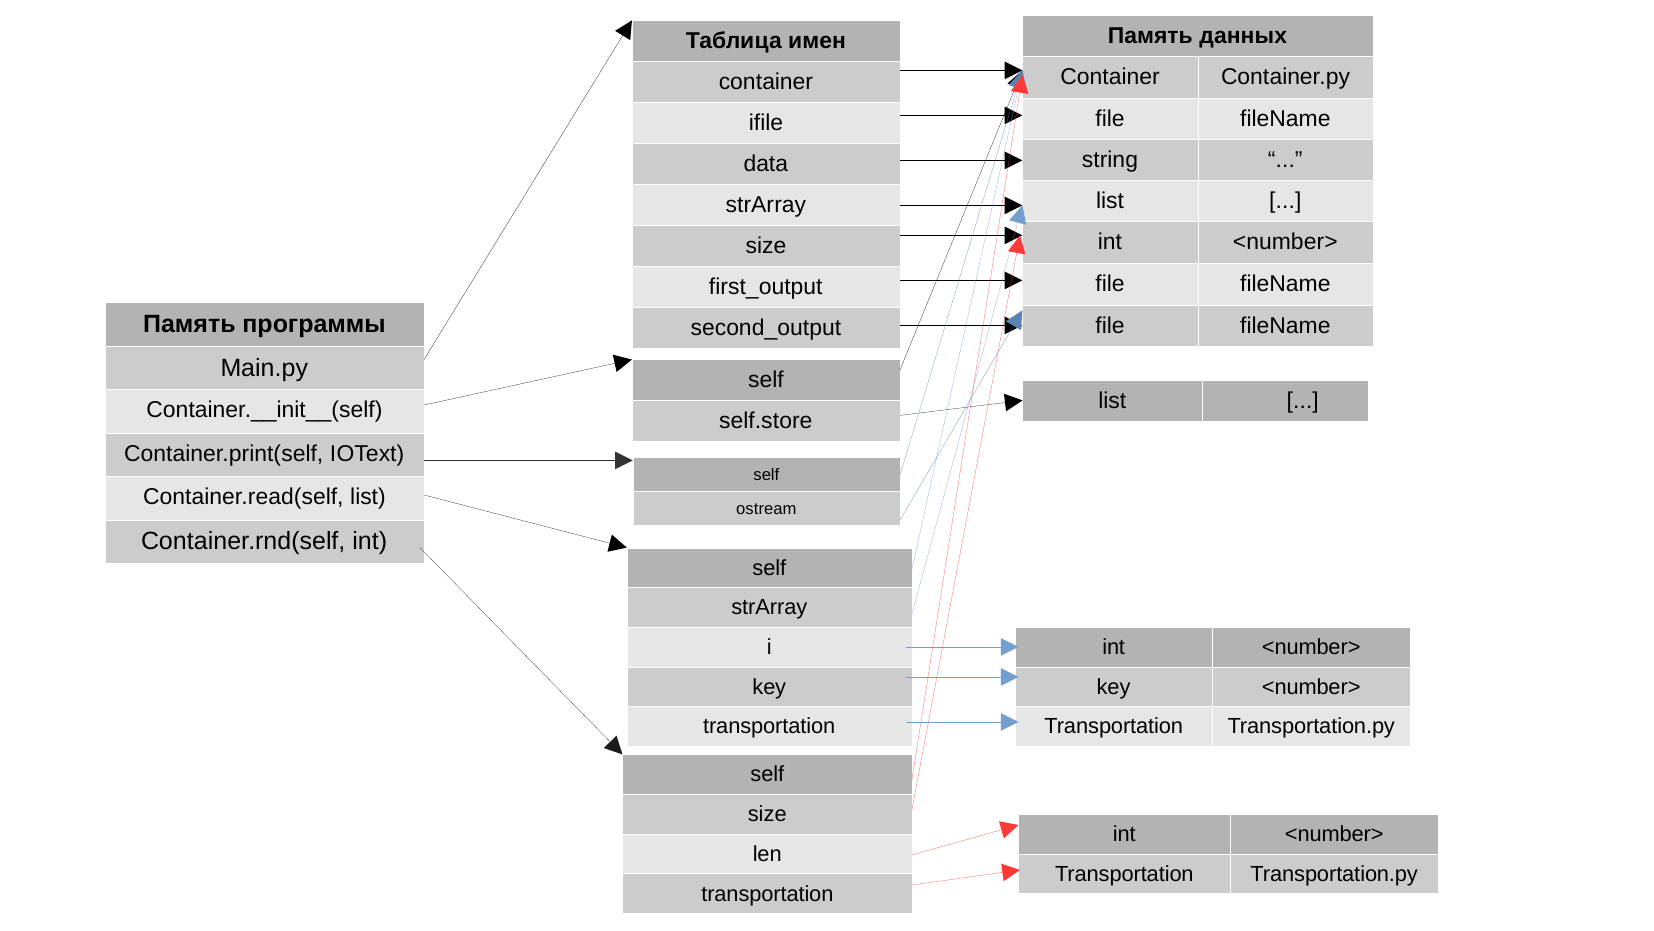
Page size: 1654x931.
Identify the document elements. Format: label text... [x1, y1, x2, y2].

table_header Память программы [106, 303, 424, 346]
table_cell transportation [623, 874, 912, 913]
table_cell Transportation.py [1213, 707, 1410, 746]
table_cell fileName [1199, 306, 1373, 346]
table_header <number> [1213, 628, 1410, 667]
table_cell i [628, 628, 912, 667]
table_cell string [1023, 140, 1198, 180]
table_cell ifile [633, 103, 900, 143]
table_cell file [1023, 264, 1198, 305]
table_header self [628, 549, 912, 587]
table_cell Main.py [106, 347, 424, 389]
table_cell “...” [1199, 140, 1373, 180]
table_cell list [1023, 181, 1198, 221]
table_cell Container.print(self, IOText) [106, 434, 424, 476]
table_cell Transportation [1016, 707, 1212, 746]
table_header Память данных [1023, 16, 1373, 56]
table_cell data [633, 144, 900, 184]
table_cell Transportation [1019, 855, 1230, 893]
table_cell Container.__init__(self) [106, 390, 424, 433]
table_header self [633, 360, 900, 400]
table_cell Container.read(self, list) [106, 477, 424, 520]
table_cell self.store [633, 401, 900, 441]
table_cell <number> [1213, 668, 1410, 706]
table_header <number> [1231, 815, 1438, 854]
table_cell file [1023, 99, 1198, 139]
table_cell file [1023, 306, 1198, 346]
table_header int [1019, 815, 1230, 854]
table_header self [623, 755, 912, 794]
table_header Таблица имен [633, 21, 900, 61]
table_cell second_output [633, 308, 900, 348]
table_cell fileName [1199, 264, 1373, 305]
table_cell fileName [1199, 99, 1373, 139]
table_header self [634, 458, 900, 491]
table_cell key [628, 668, 912, 706]
table_cell len [623, 835, 912, 873]
table_header list [1023, 381, 1202, 421]
table_cell transportation [628, 707, 912, 746]
table_cell container [633, 62, 900, 102]
table_cell Container.py [1199, 57, 1373, 98]
table_cell size [623, 795, 912, 834]
table_cell strArray [628, 588, 912, 627]
table_cell Transportation.py [1231, 855, 1438, 893]
table_cell strArray [633, 185, 900, 225]
table_cell Container [1023, 57, 1198, 98]
table_cell int [1023, 222, 1198, 263]
table_cell size [633, 226, 900, 266]
table_header [...] [1203, 381, 1368, 421]
table_cell ostream [634, 492, 900, 525]
table_cell <number> [1199, 222, 1373, 263]
table_cell Container.rnd(self, int) [106, 521, 424, 563]
table_cell first_output [633, 267, 900, 307]
table_cell [...] [1199, 181, 1373, 221]
table_header int [1016, 628, 1212, 667]
table_cell key [1016, 668, 1212, 706]
